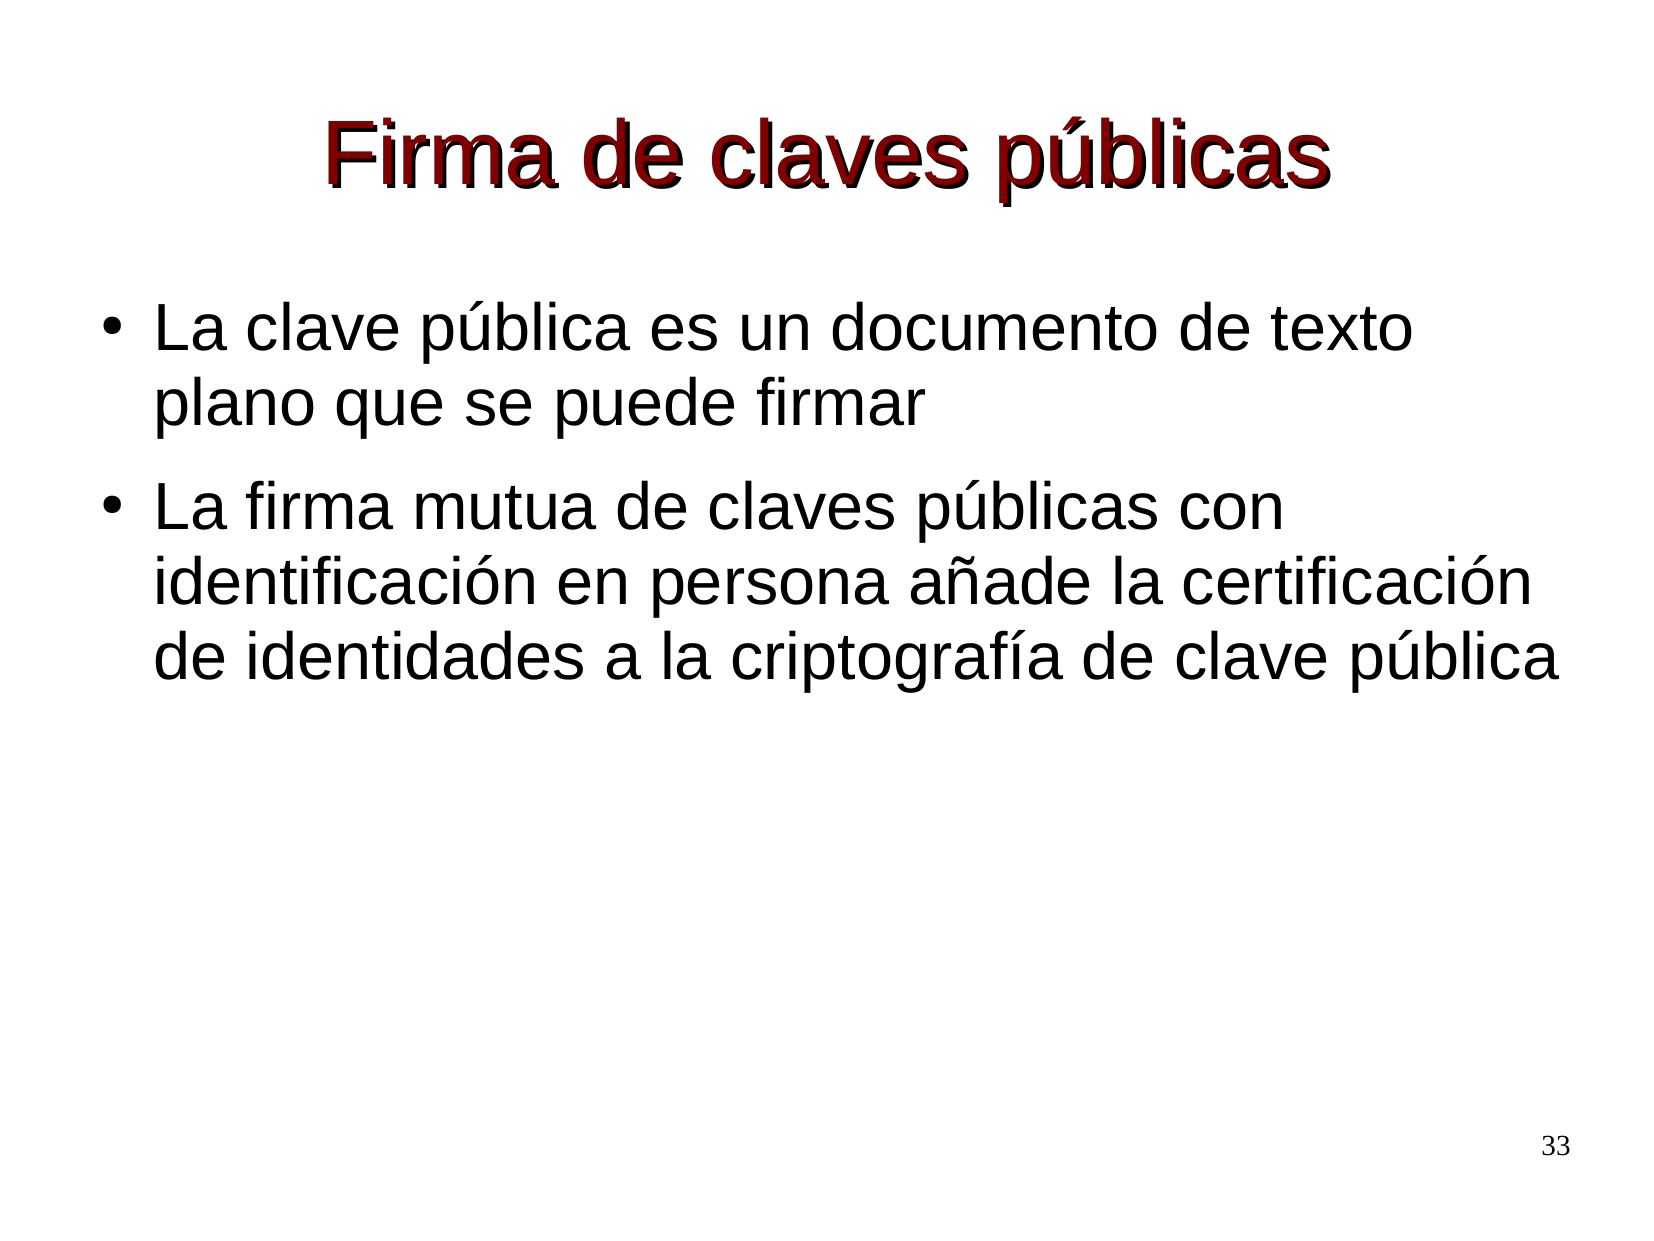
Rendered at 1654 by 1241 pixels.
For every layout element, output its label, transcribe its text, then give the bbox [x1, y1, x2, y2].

list La clave pública es un documento de texto plano que se puede firmar La firma mutua de claves públicas con identificación en persona añade la certificación de identidades a la criptografía de clave pública [82, 290, 1571, 1094]
title Firma de claves públicas [82, 49, 1571, 257]
